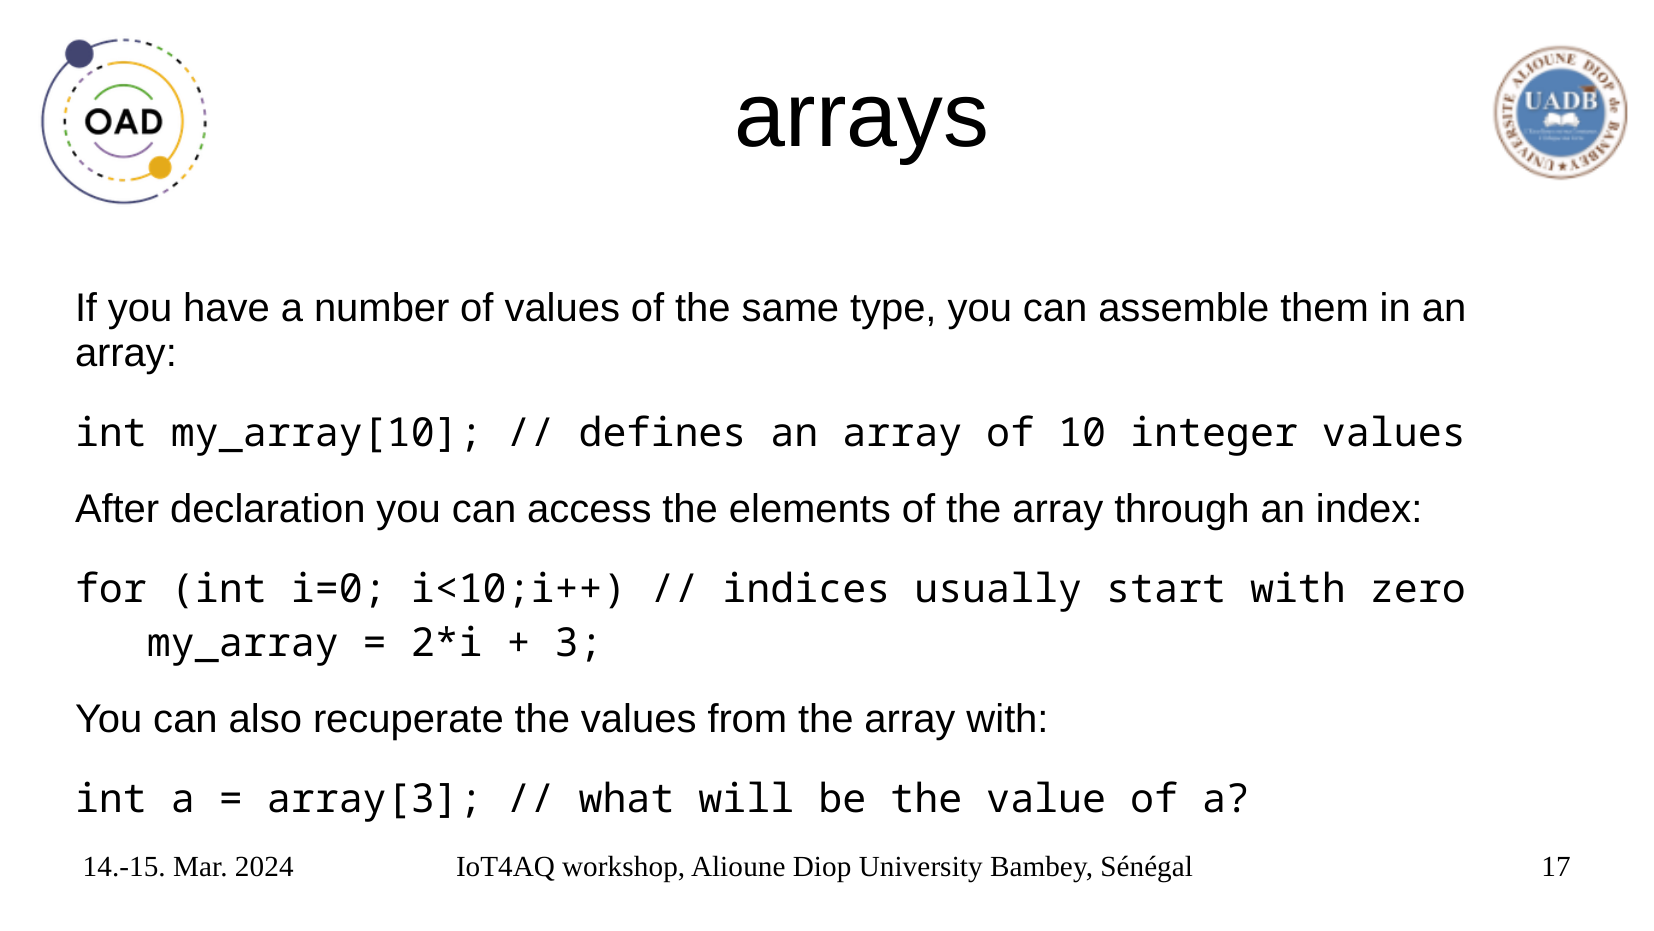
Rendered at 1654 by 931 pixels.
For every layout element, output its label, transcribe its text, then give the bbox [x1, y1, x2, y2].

picture [0, 24, 242, 225]
list If you have a number of values of the same type, you can assemble them in an array: int my_array[10]; // defines an array of 10 integer values After declaration you can access the elements of the array through an index: for (int i=0; i<10;i++) // indices usually start with zero my_array = 2*i + 3; You can also recuperate the values from the array with: int a = array[3]; // what will be the value of a? [75, 285, 1564, 826]
title arrays [278, 37, 1446, 193]
picture [1482, 37, 1641, 188]
